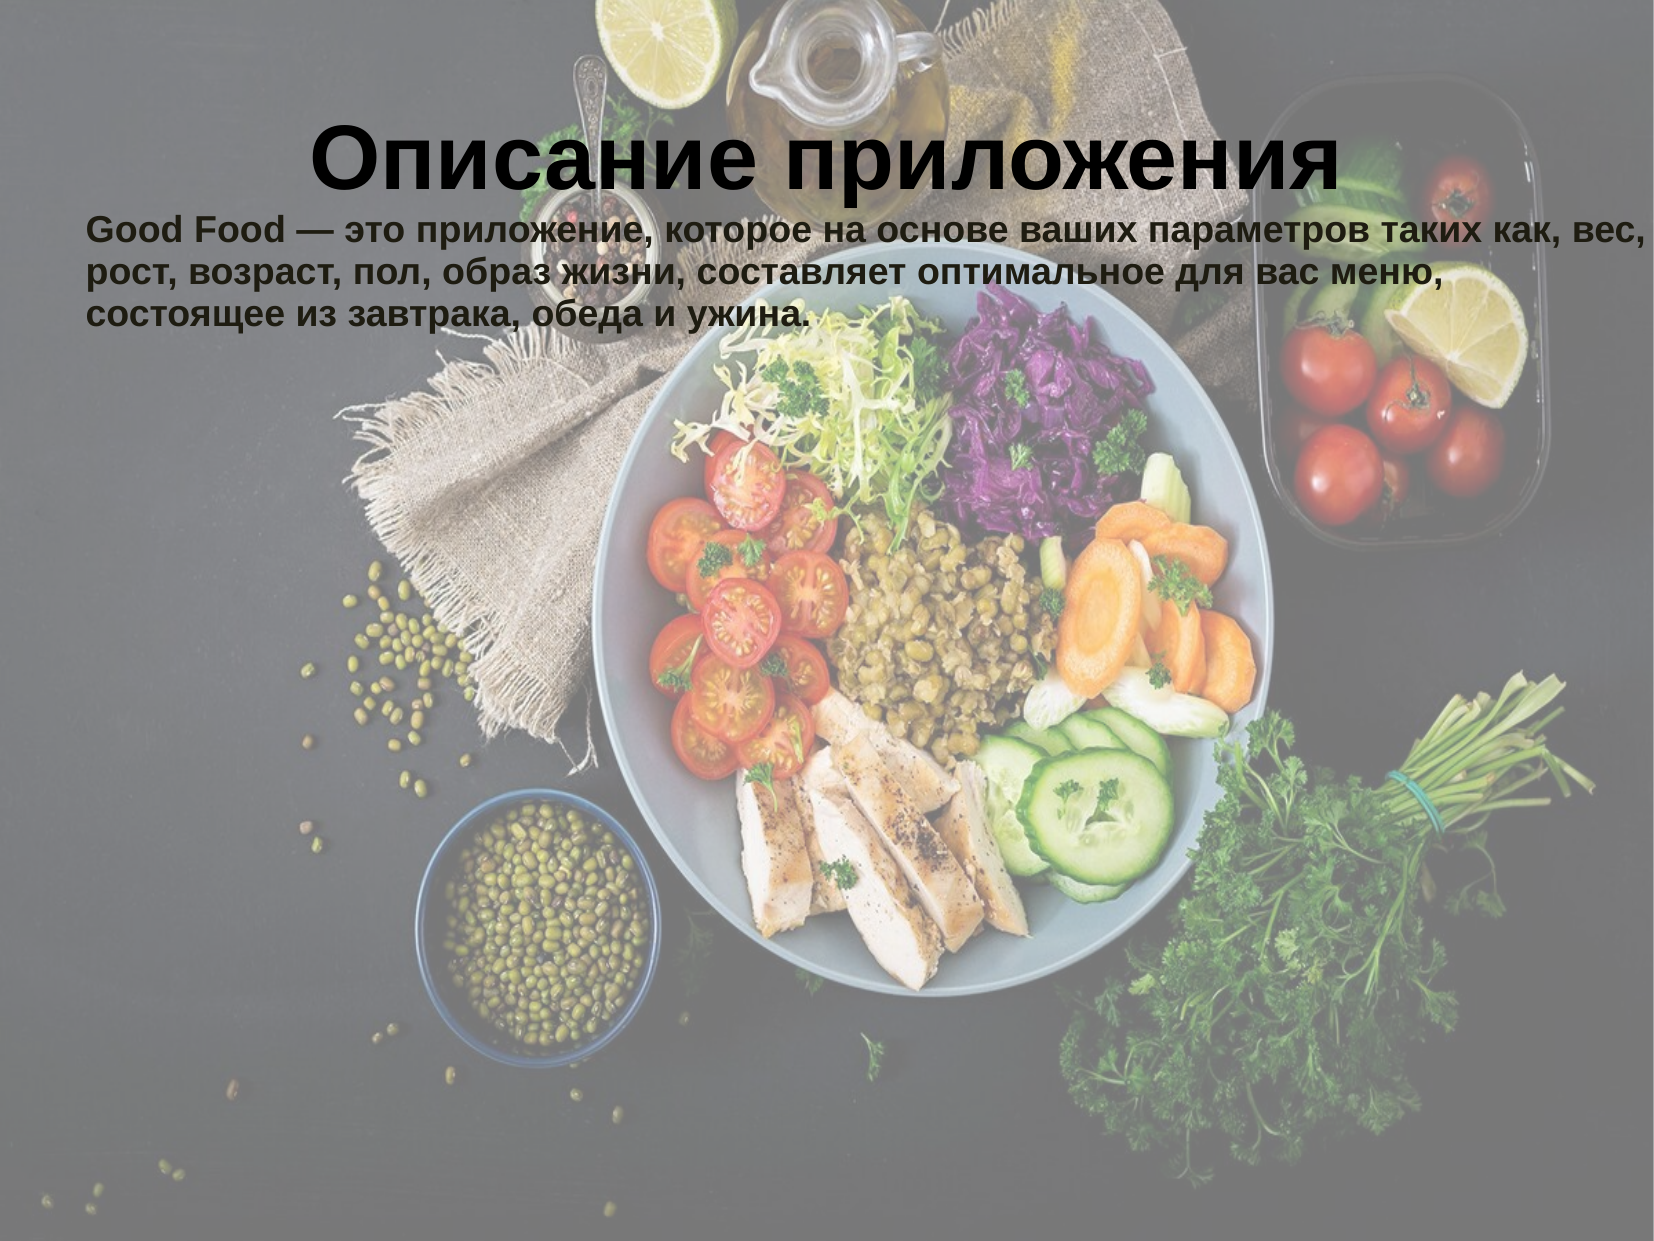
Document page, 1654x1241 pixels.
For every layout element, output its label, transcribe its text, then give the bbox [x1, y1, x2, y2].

text_box Good Food — это приложение, которое на основе ваших параметров таких как, вес, рост, возраст, пол, образ жизни, составляет оптимальное для вас меню, состоящее из завтрака, обеда и ужина. [70, 200, 1654, 347]
title Описание приложения [82, 97, 1571, 200]
